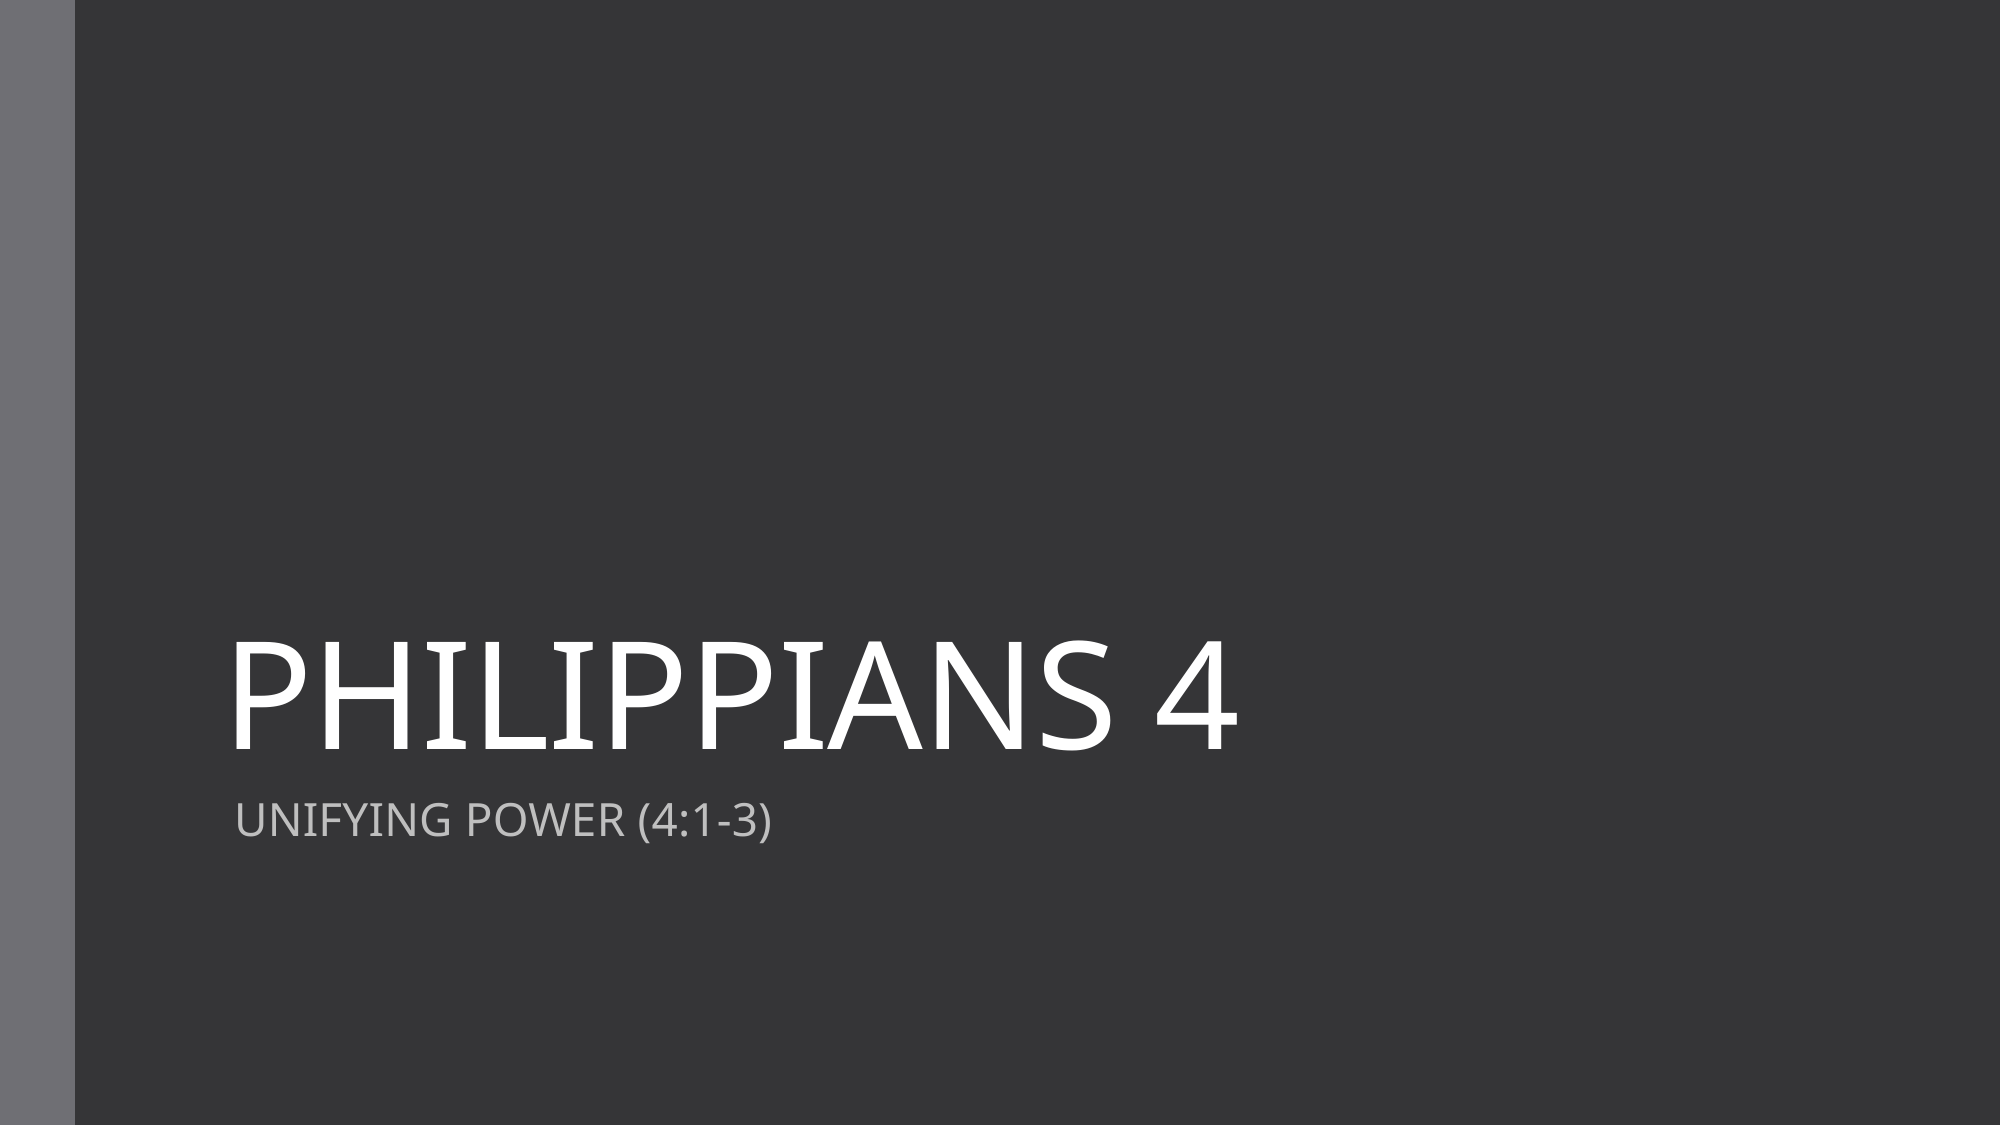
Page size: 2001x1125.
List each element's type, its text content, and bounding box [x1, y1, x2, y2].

title PHILIPPIANS 4 [206, 124, 1752, 787]
subtitle UNIFYING POWER (4:1-3) [206, 787, 1752, 1066]
